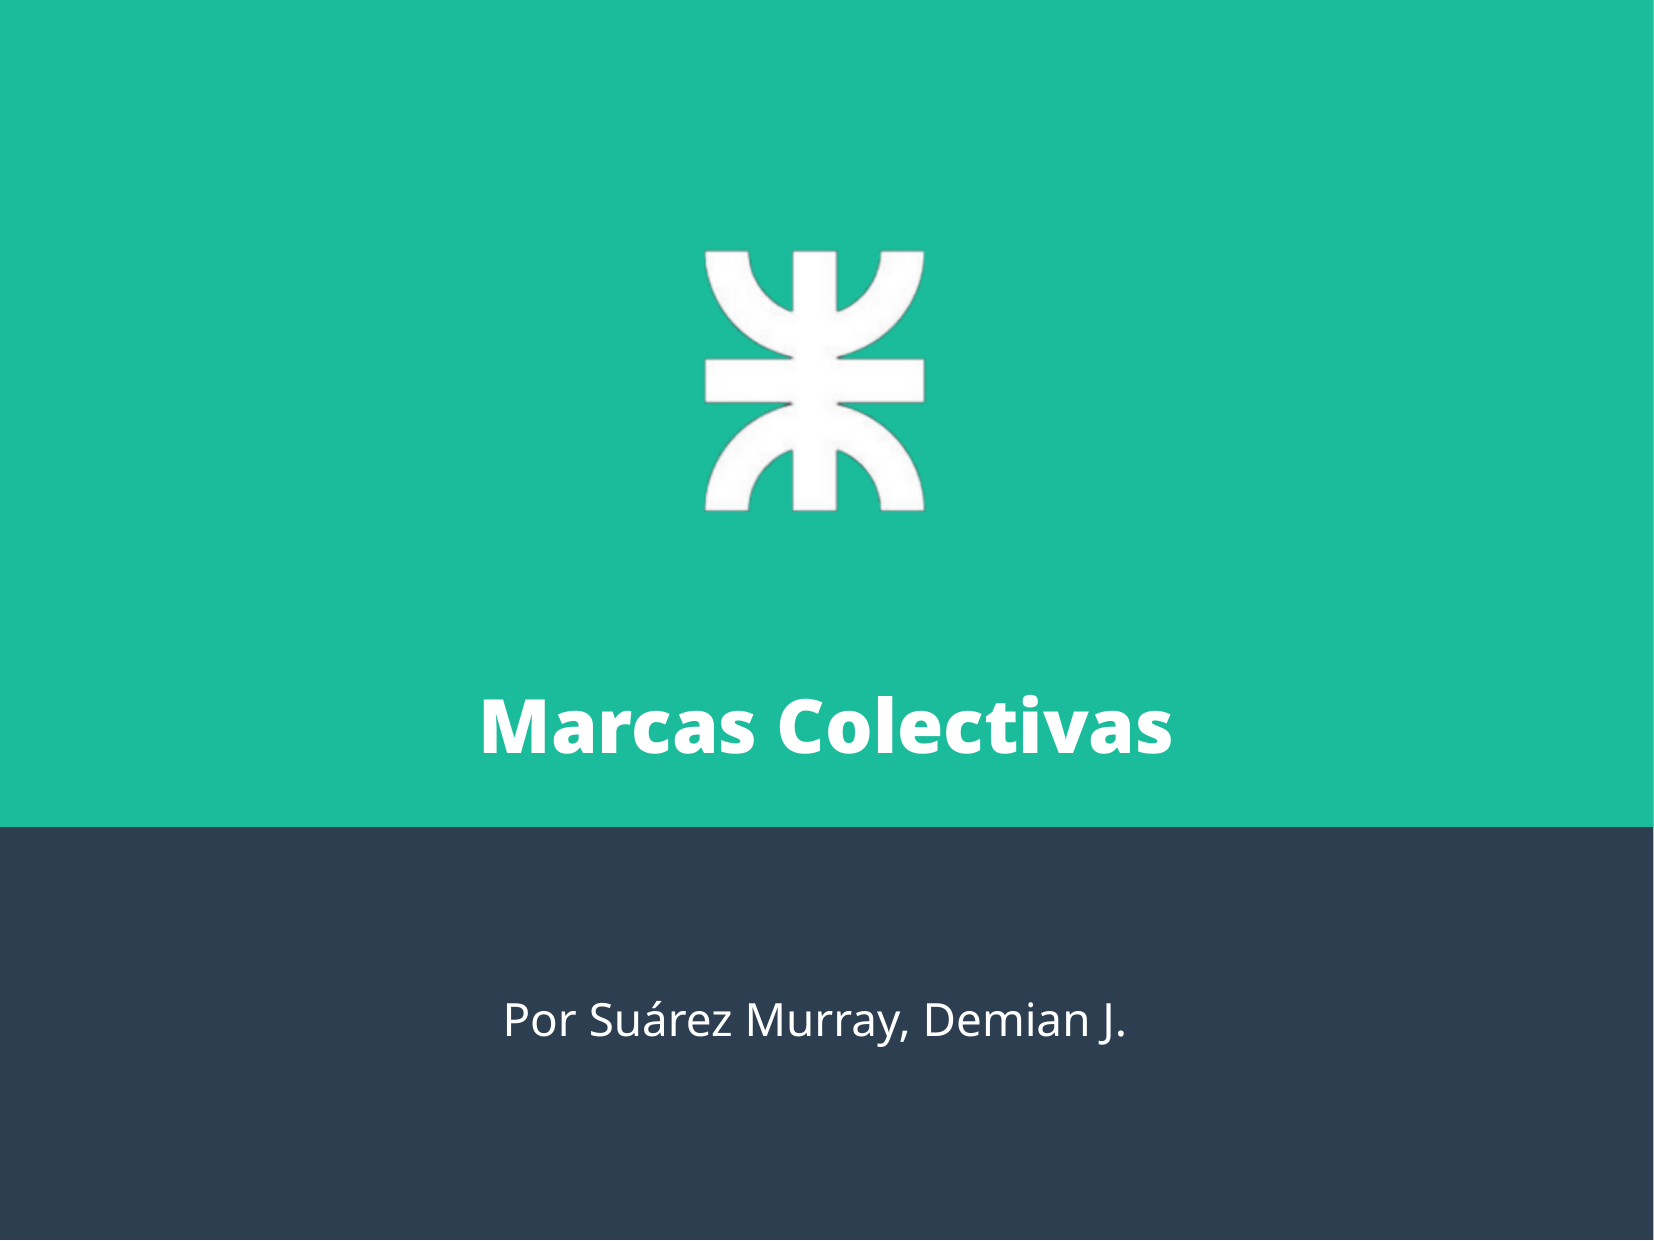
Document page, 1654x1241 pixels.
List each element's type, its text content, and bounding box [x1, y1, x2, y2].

title Marcas Colectivas [59, 620, 1595, 778]
picture [259, 58, 1394, 683]
subtitle Por Suárez Murray, Demian J. [47, 856, 1583, 1182]
